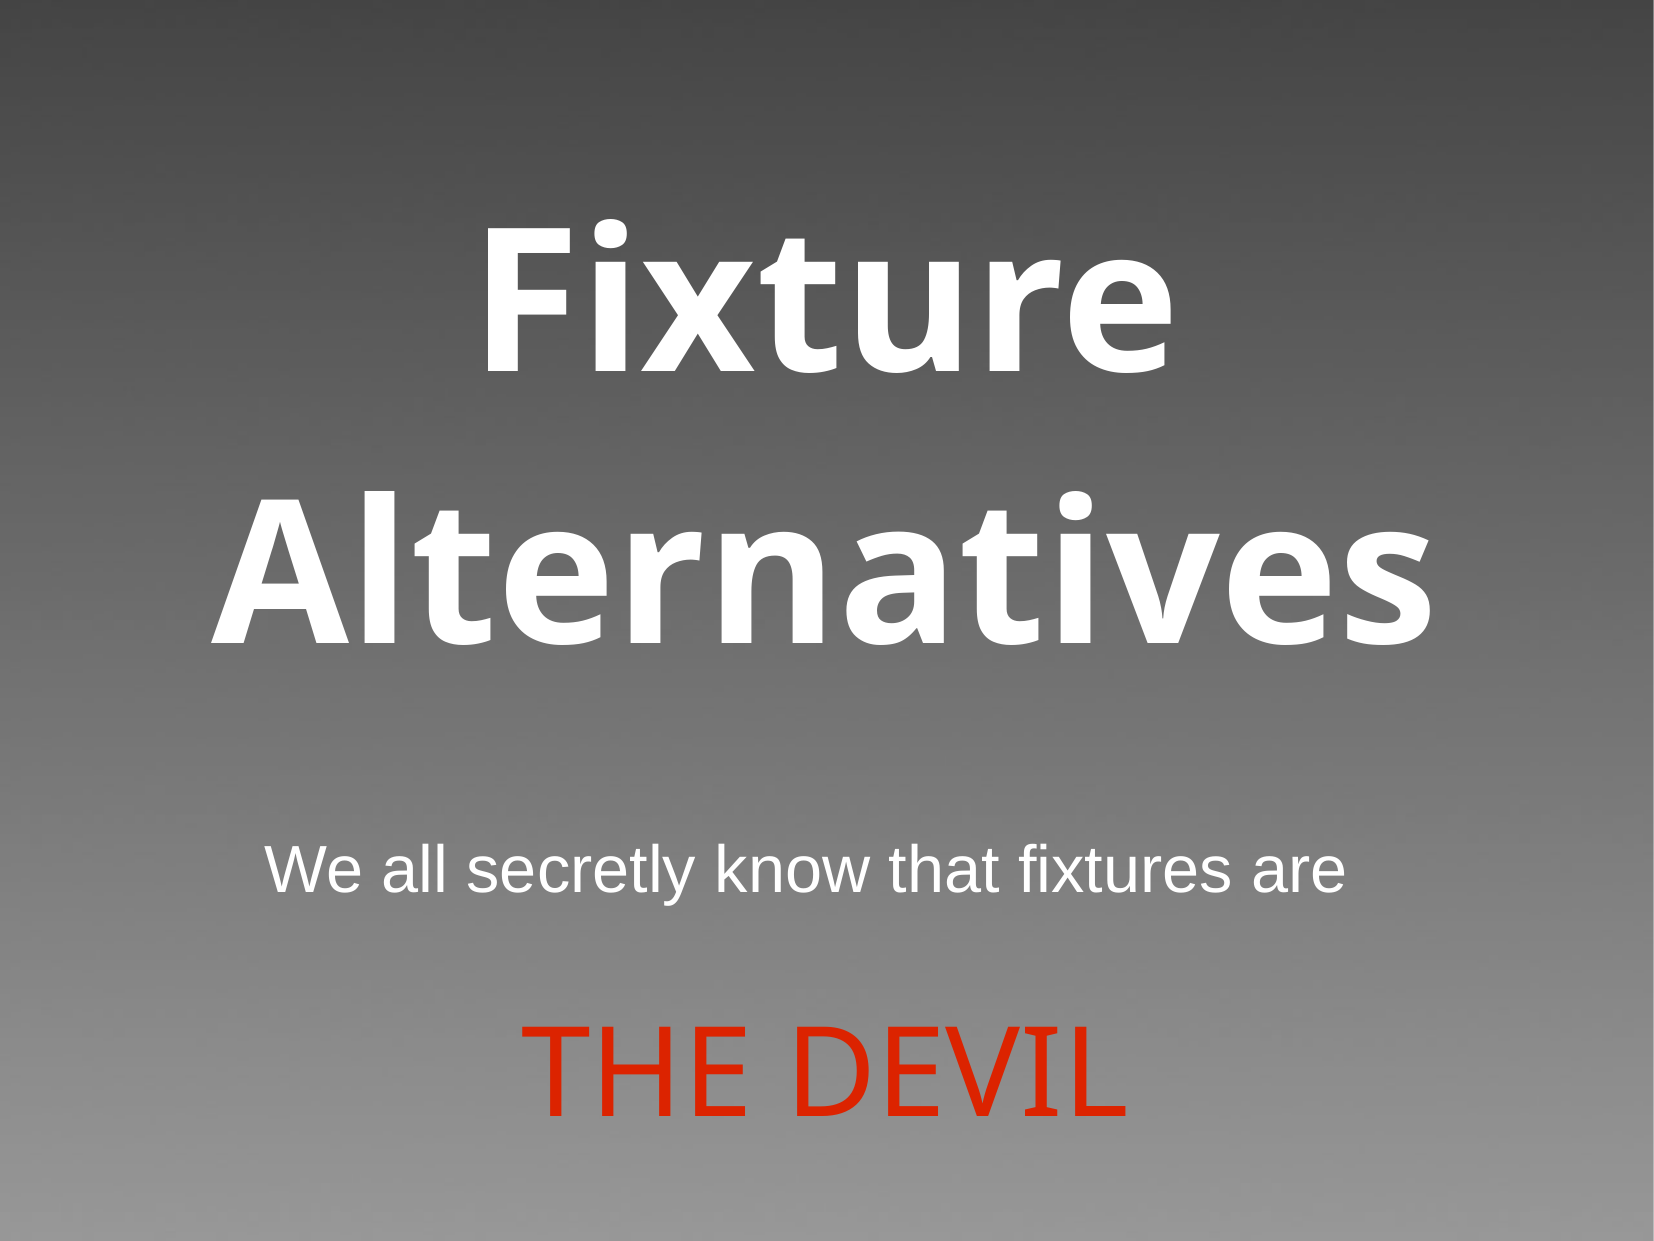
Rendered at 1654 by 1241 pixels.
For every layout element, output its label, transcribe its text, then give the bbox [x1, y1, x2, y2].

picture [0, 0, 1654, 1241]
text_box We all secretly know that fixtures are [150, 825, 1501, 915]
text_box Fixture Alternatives [75, 150, 1576, 729]
text_box THE DEVIL [150, 975, 1501, 1167]
